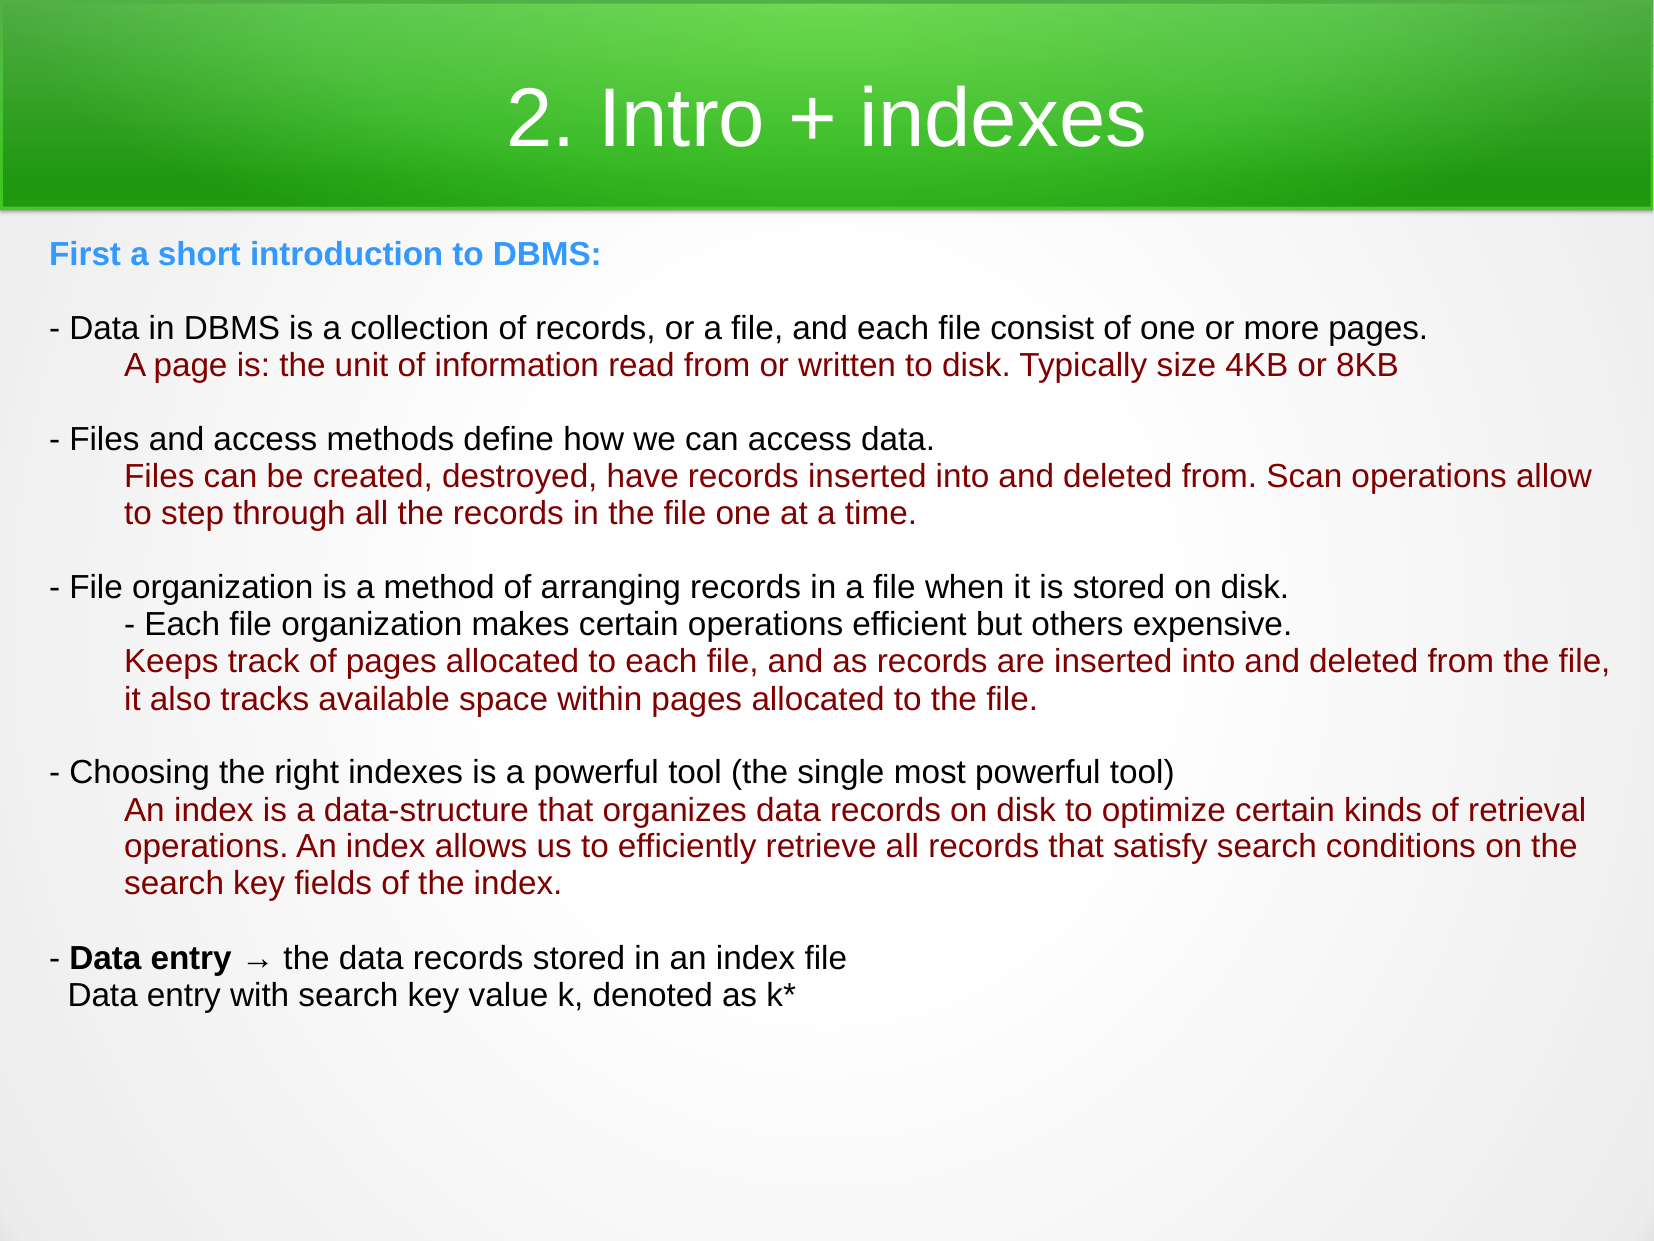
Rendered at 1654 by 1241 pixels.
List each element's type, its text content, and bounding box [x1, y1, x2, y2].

subtitle First a short introduction to DBMS: - Data in DBMS is a collection of records, or a file, and each file consist of one or more pages. A page is: the unit of information read from or written to disk. Typically size 4KB or 8KB - Files and access methods define how we can access data. Files can be created, destroyed, have records inserted into and deleted from. Scan operations allow to step through all the records in the file one at a time. - File organization is a method of arranging records in a file when it is stored on disk. - Each file organization makes certain operations efficient but others expensive. Keeps track of pages allocated to each file, and as records are inserted into and deleted from the file, it also tracks available space within pages allocated to the file. - Choosing the right indexes is a powerful tool (the single most powerful tool) An index is a data-structure that organizes data records on disk to optimize certain kinds of retrieval operations. An index allows us to efficiently retrieve all records that satisfy search conditions on the search key fields of the index. - Data entry → the data records stored in an index file Data entry with search key value k, denoted as k* [49, 235, 1621, 1125]
title 2. Intro + indexes [82, 47, 1571, 189]
